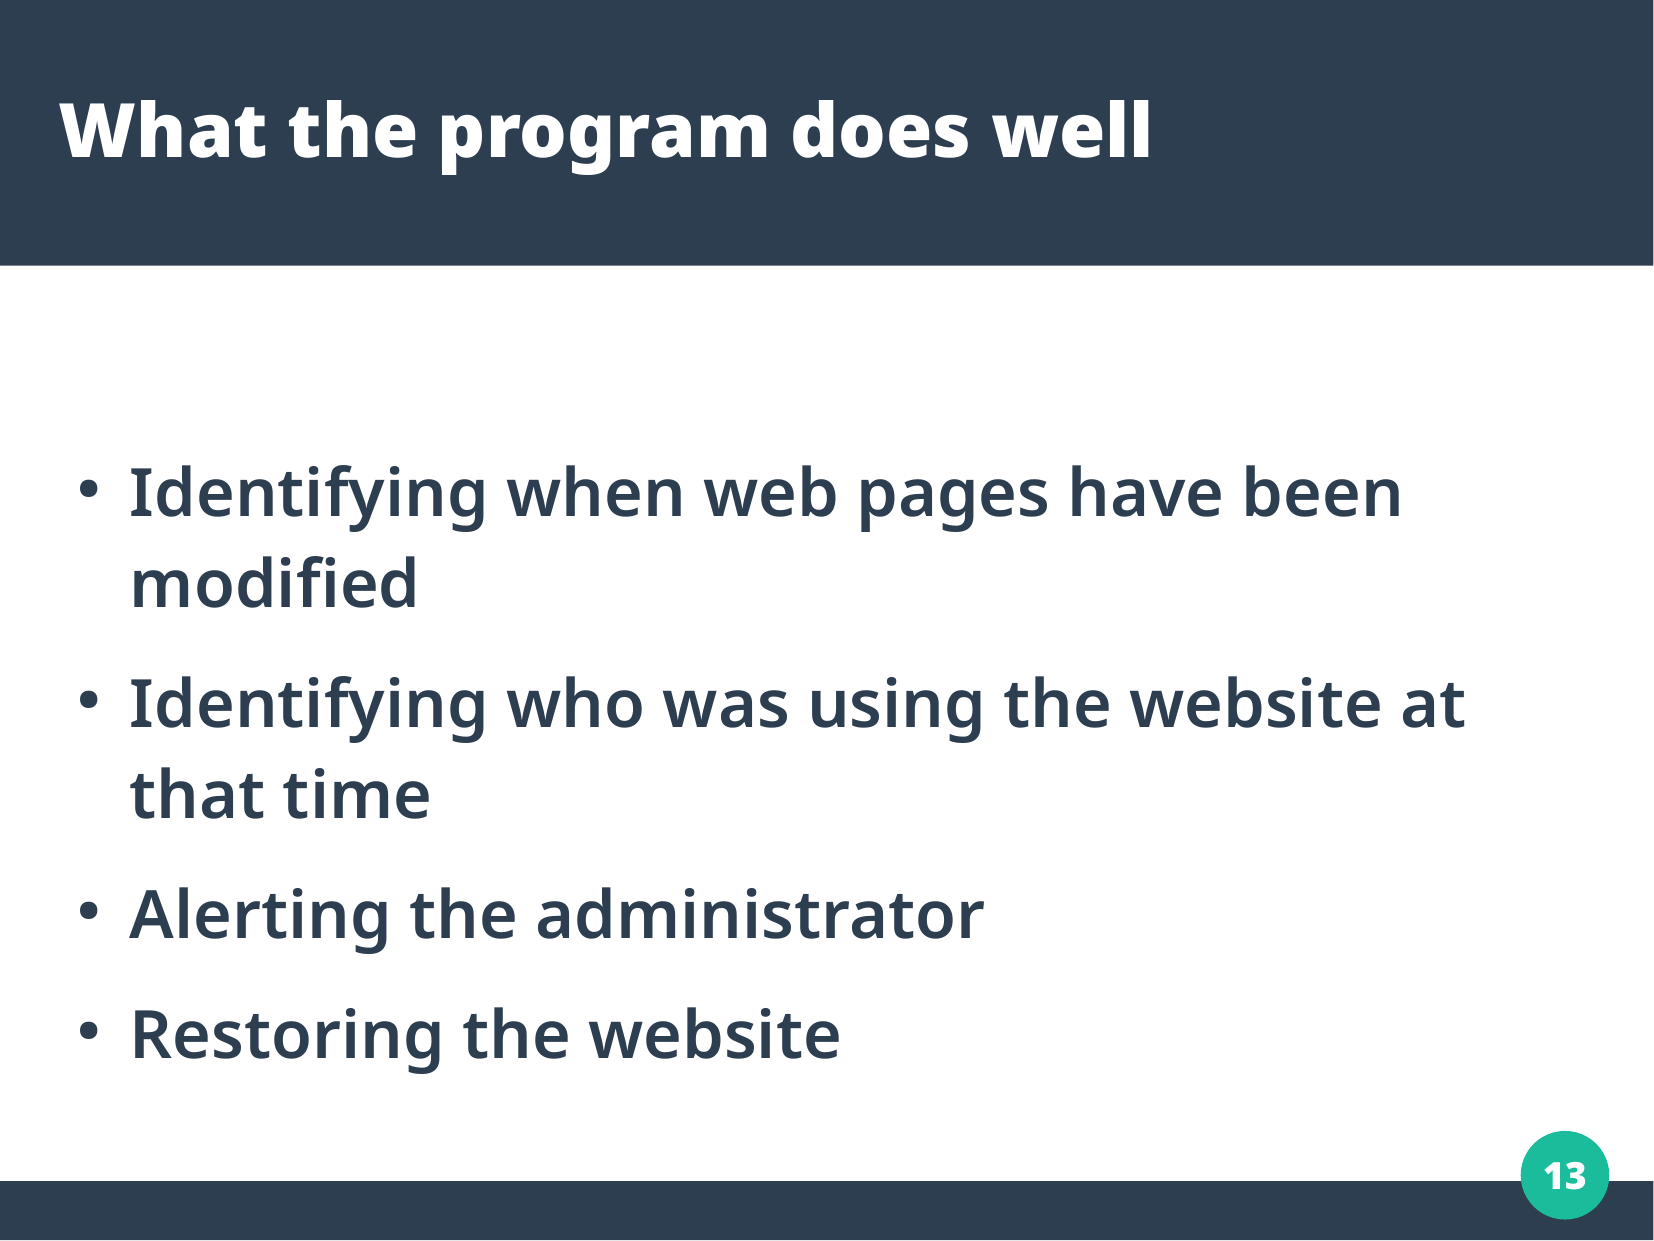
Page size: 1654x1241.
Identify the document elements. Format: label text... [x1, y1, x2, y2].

list Identifying when web pages have been modified Identifying who was using the website at that time Alerting the administrator Restoring the website [59, 324, 1595, 1152]
title What the program does well [59, 49, 1595, 207]
